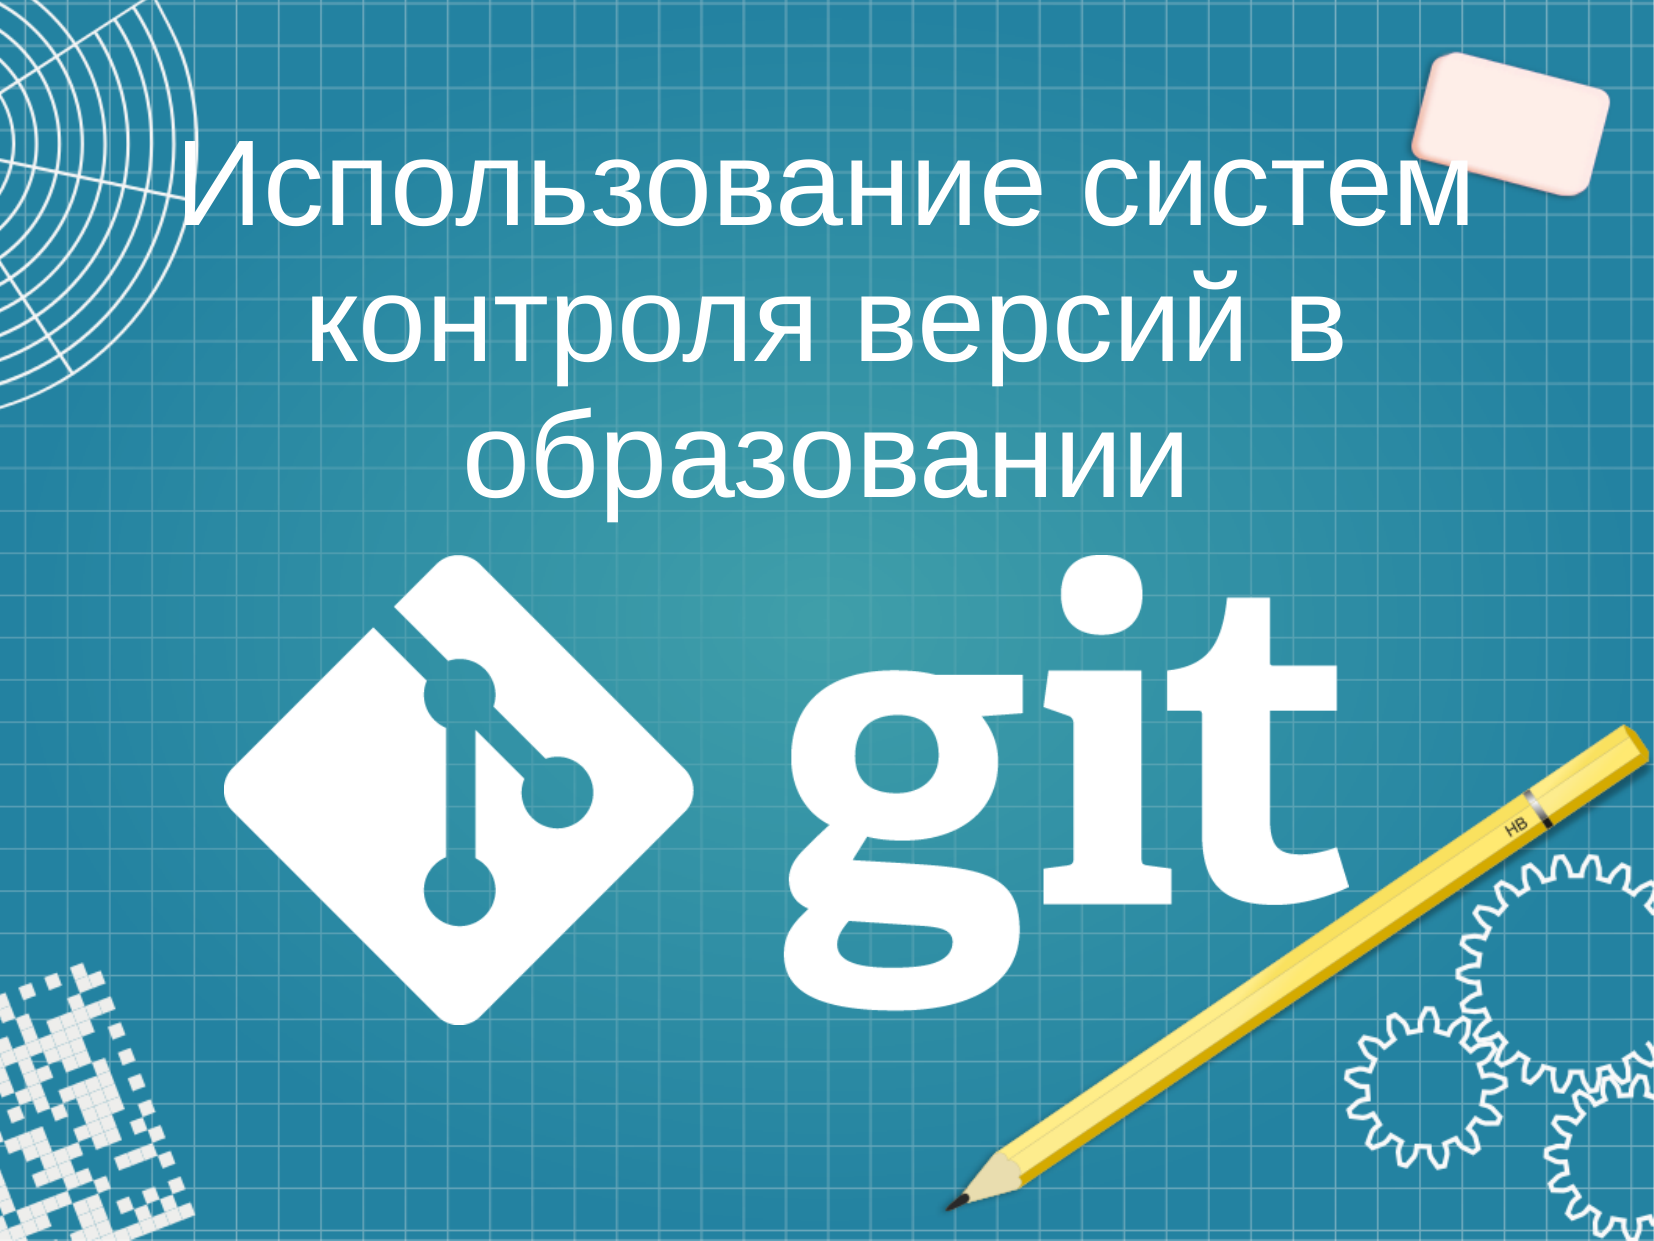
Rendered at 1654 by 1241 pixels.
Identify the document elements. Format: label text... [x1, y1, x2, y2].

picture [0, 0, 1654, 1241]
title Использование систем контроля версий в образовании [82, 114, 1571, 524]
